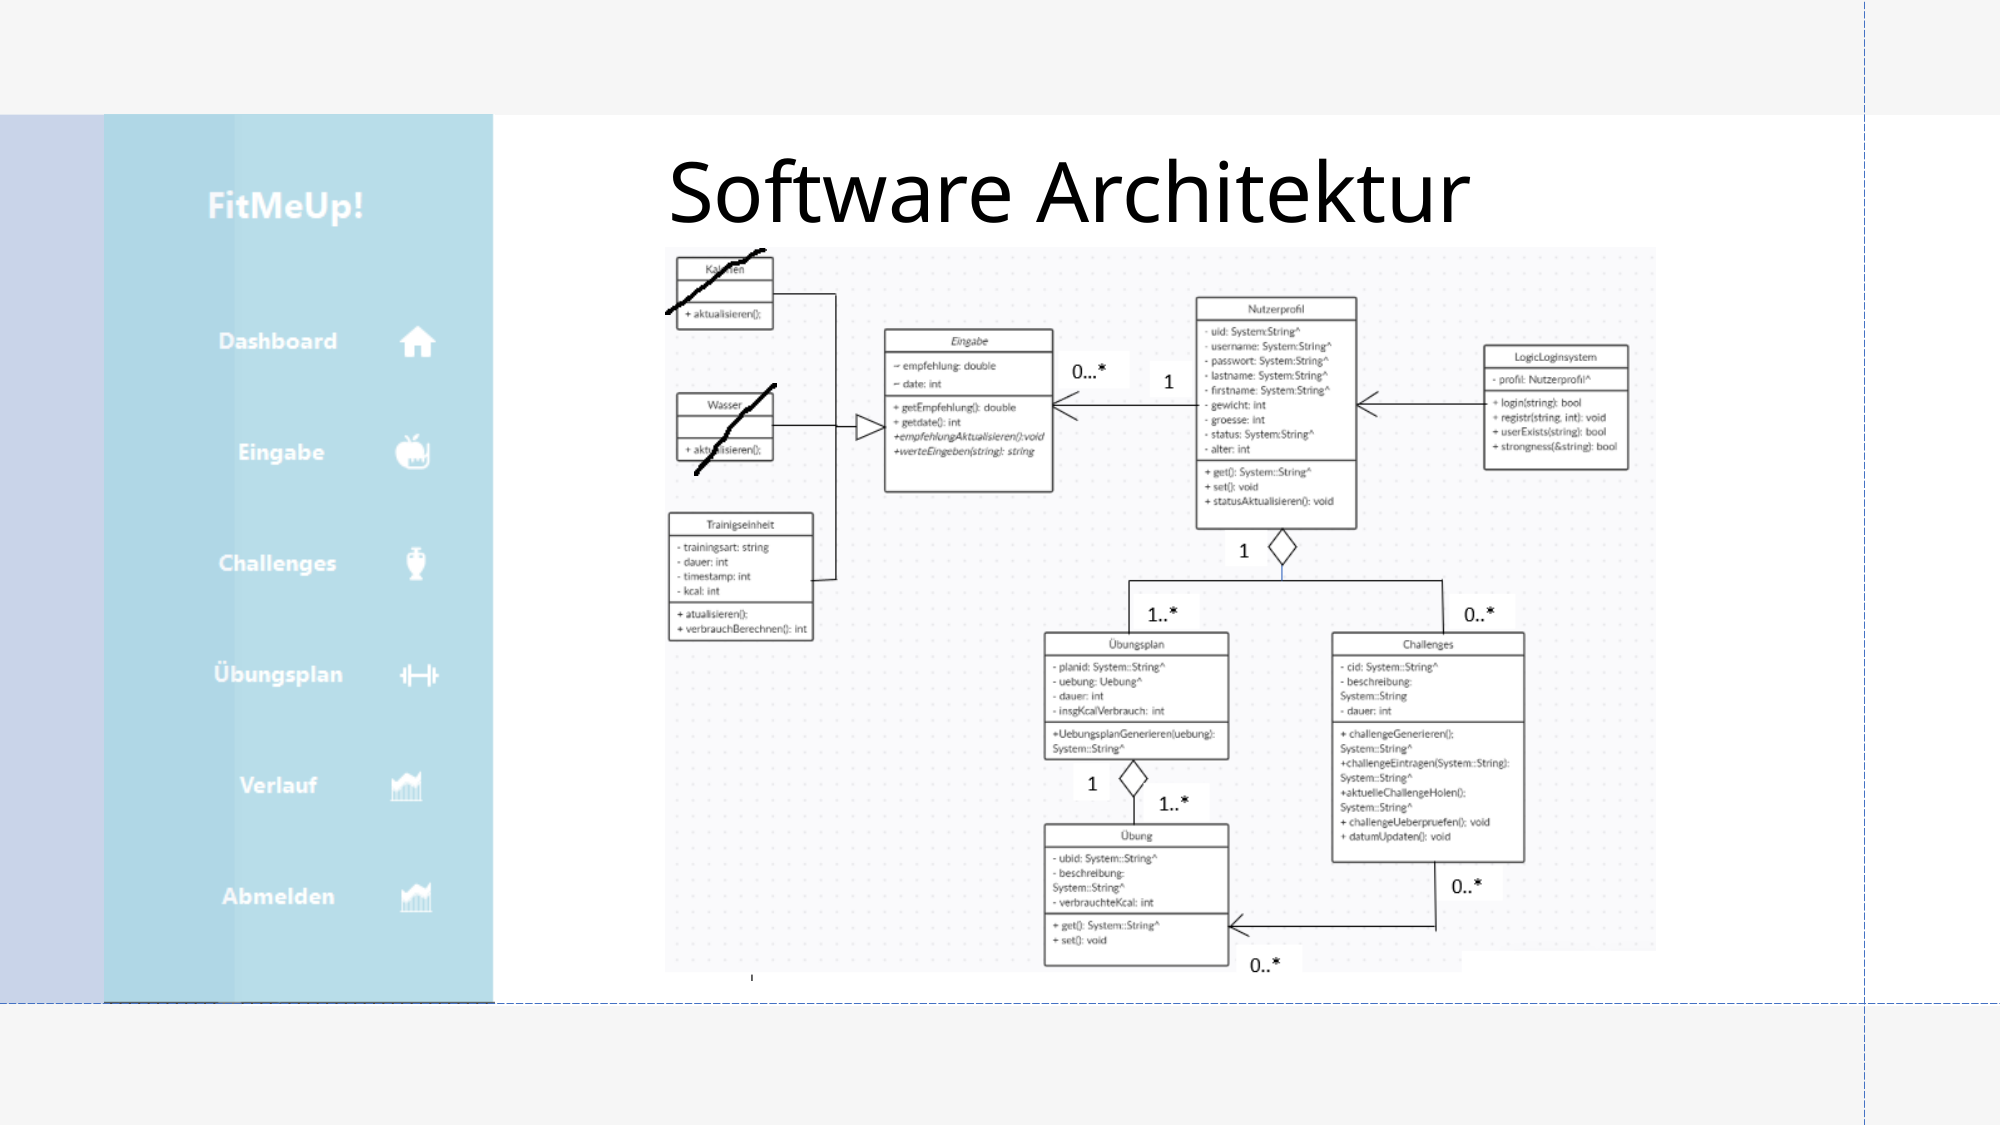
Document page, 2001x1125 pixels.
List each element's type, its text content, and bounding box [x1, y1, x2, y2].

picture [665, 247, 1656, 981]
title Software Architektur [653, 92, 1726, 248]
text_box [0, 0, 2000, 1125]
picture [104, 114, 495, 1004]
